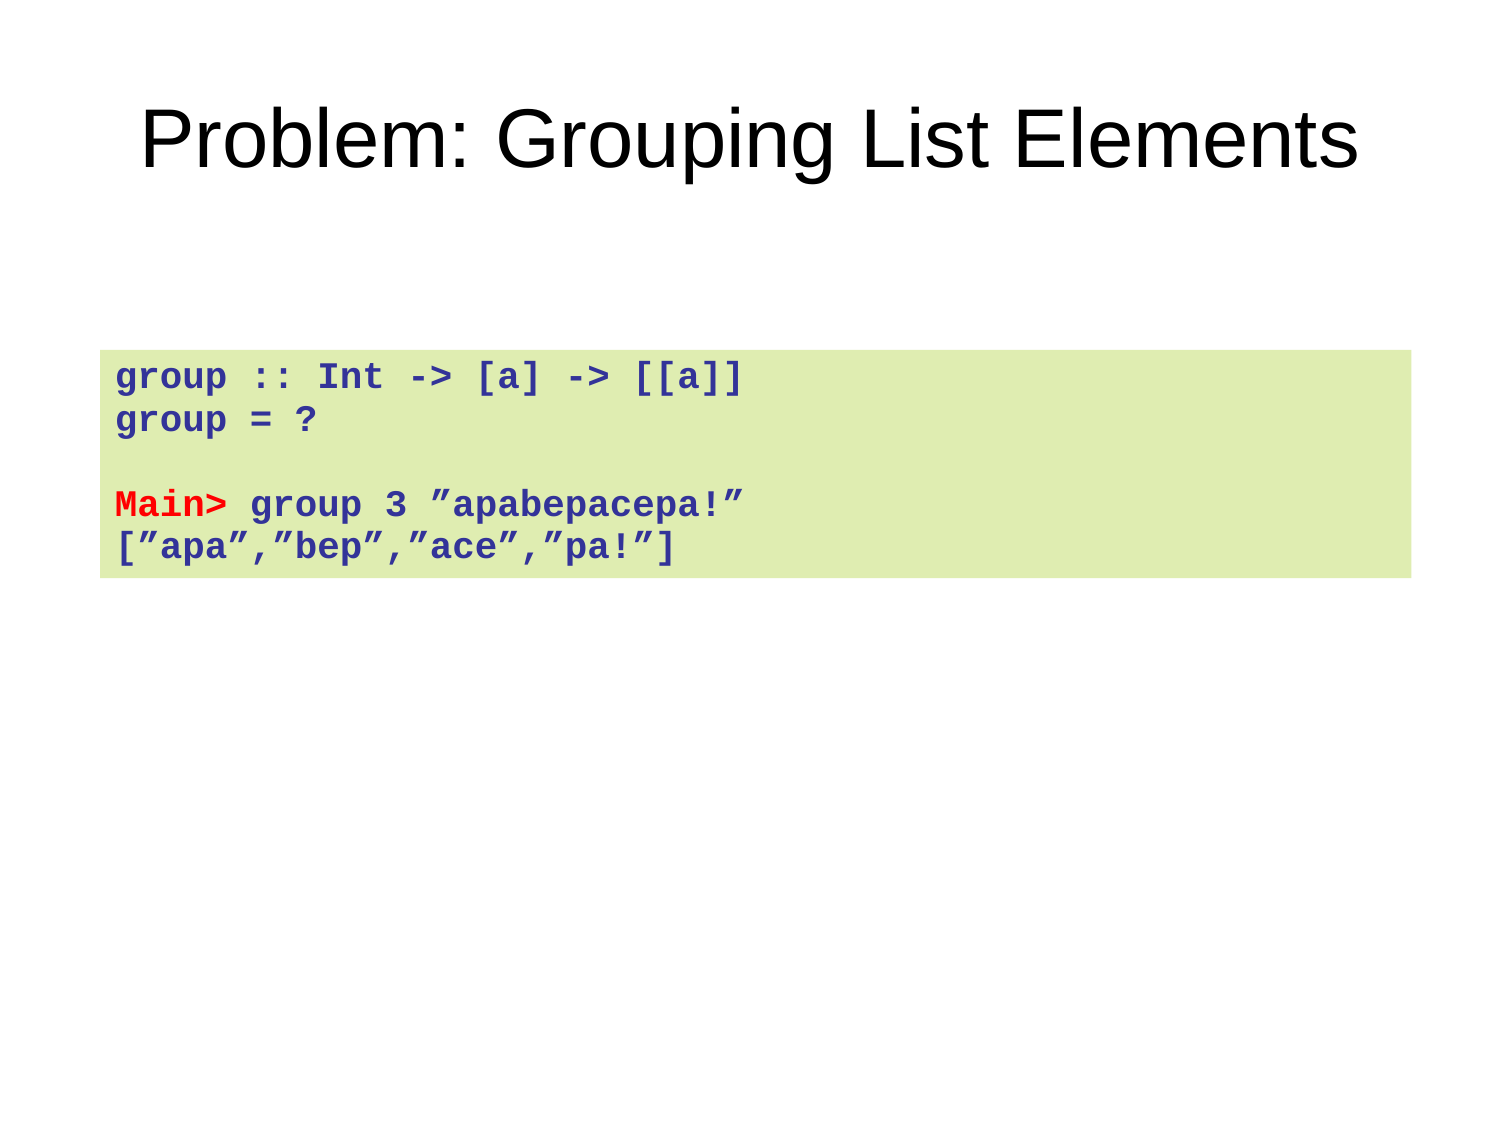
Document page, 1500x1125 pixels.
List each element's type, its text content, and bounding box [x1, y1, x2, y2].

title Problem: Grouping List Elements [75, 45, 1426, 233]
text_box group :: Int -> [a] -> [[a]] group = ? Main> group 3 ”apabepacepa!” [”apa”,”bep”,”ace”,”pa!”] [100, 349, 1412, 579]
